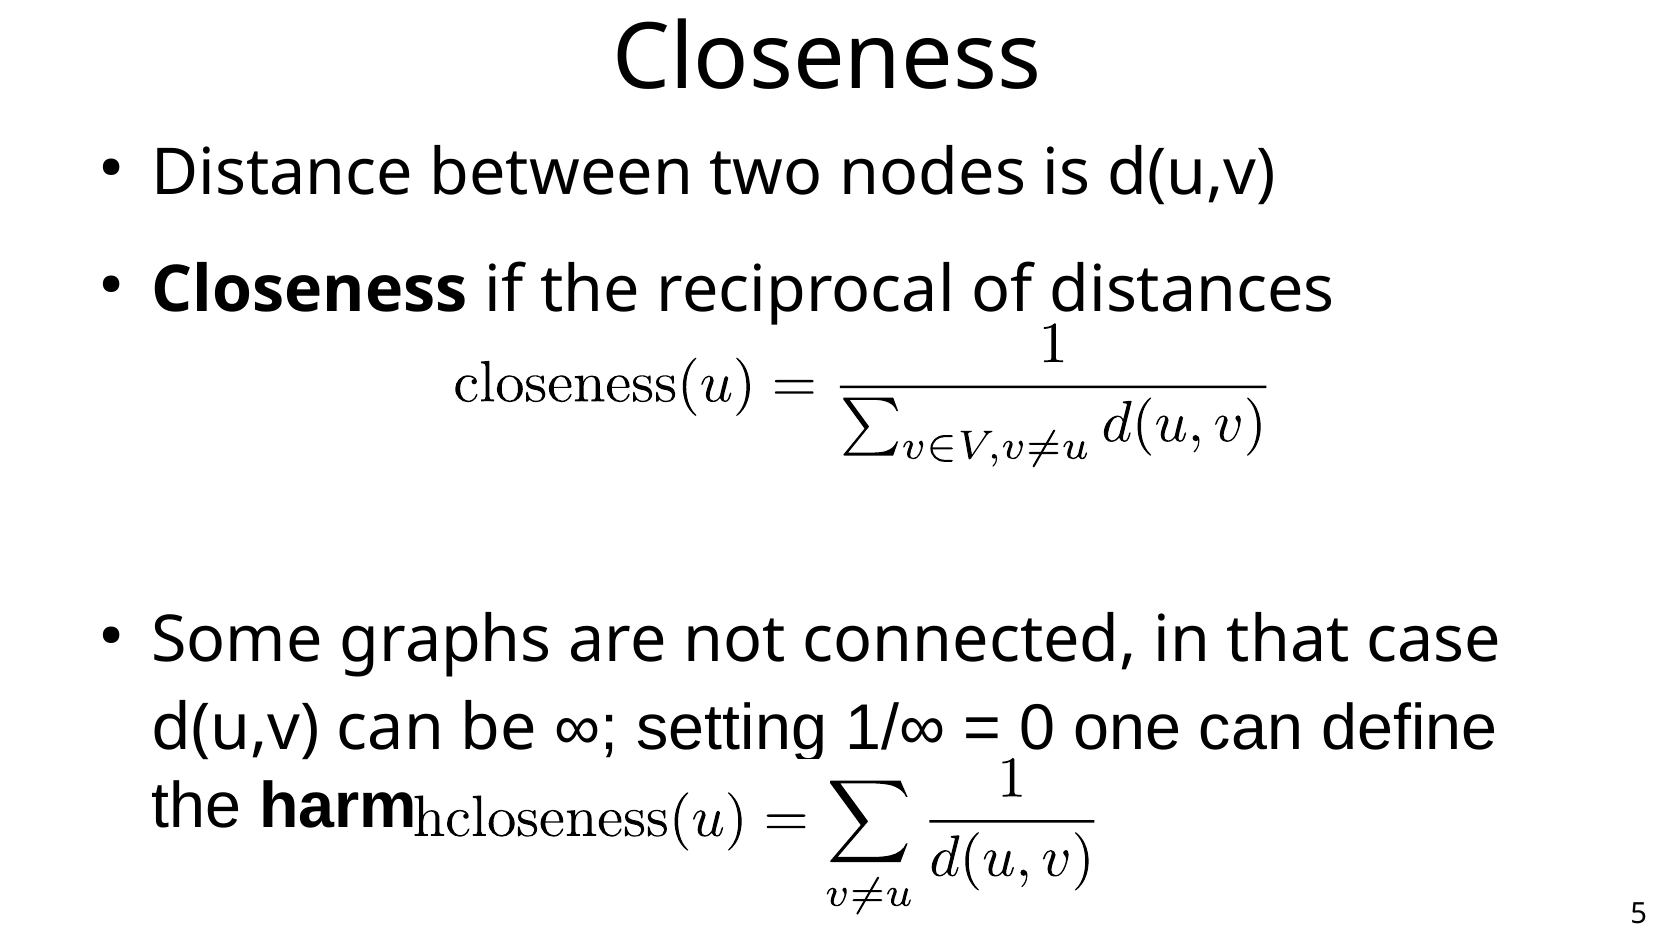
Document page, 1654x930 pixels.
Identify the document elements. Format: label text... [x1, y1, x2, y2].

text_box [412, 757, 1095, 915]
text_box [453, 323, 1267, 468]
title Closeness [82, 2, 1571, 105]
list Distance between two nodes is d(u,v) Closeness if the reciprocal of distances Some graphs are not connected, in that case d(u,v) can be ∞; setting 1/∞ = 0 one can define the harmonic closeness: [82, 124, 1571, 845]
